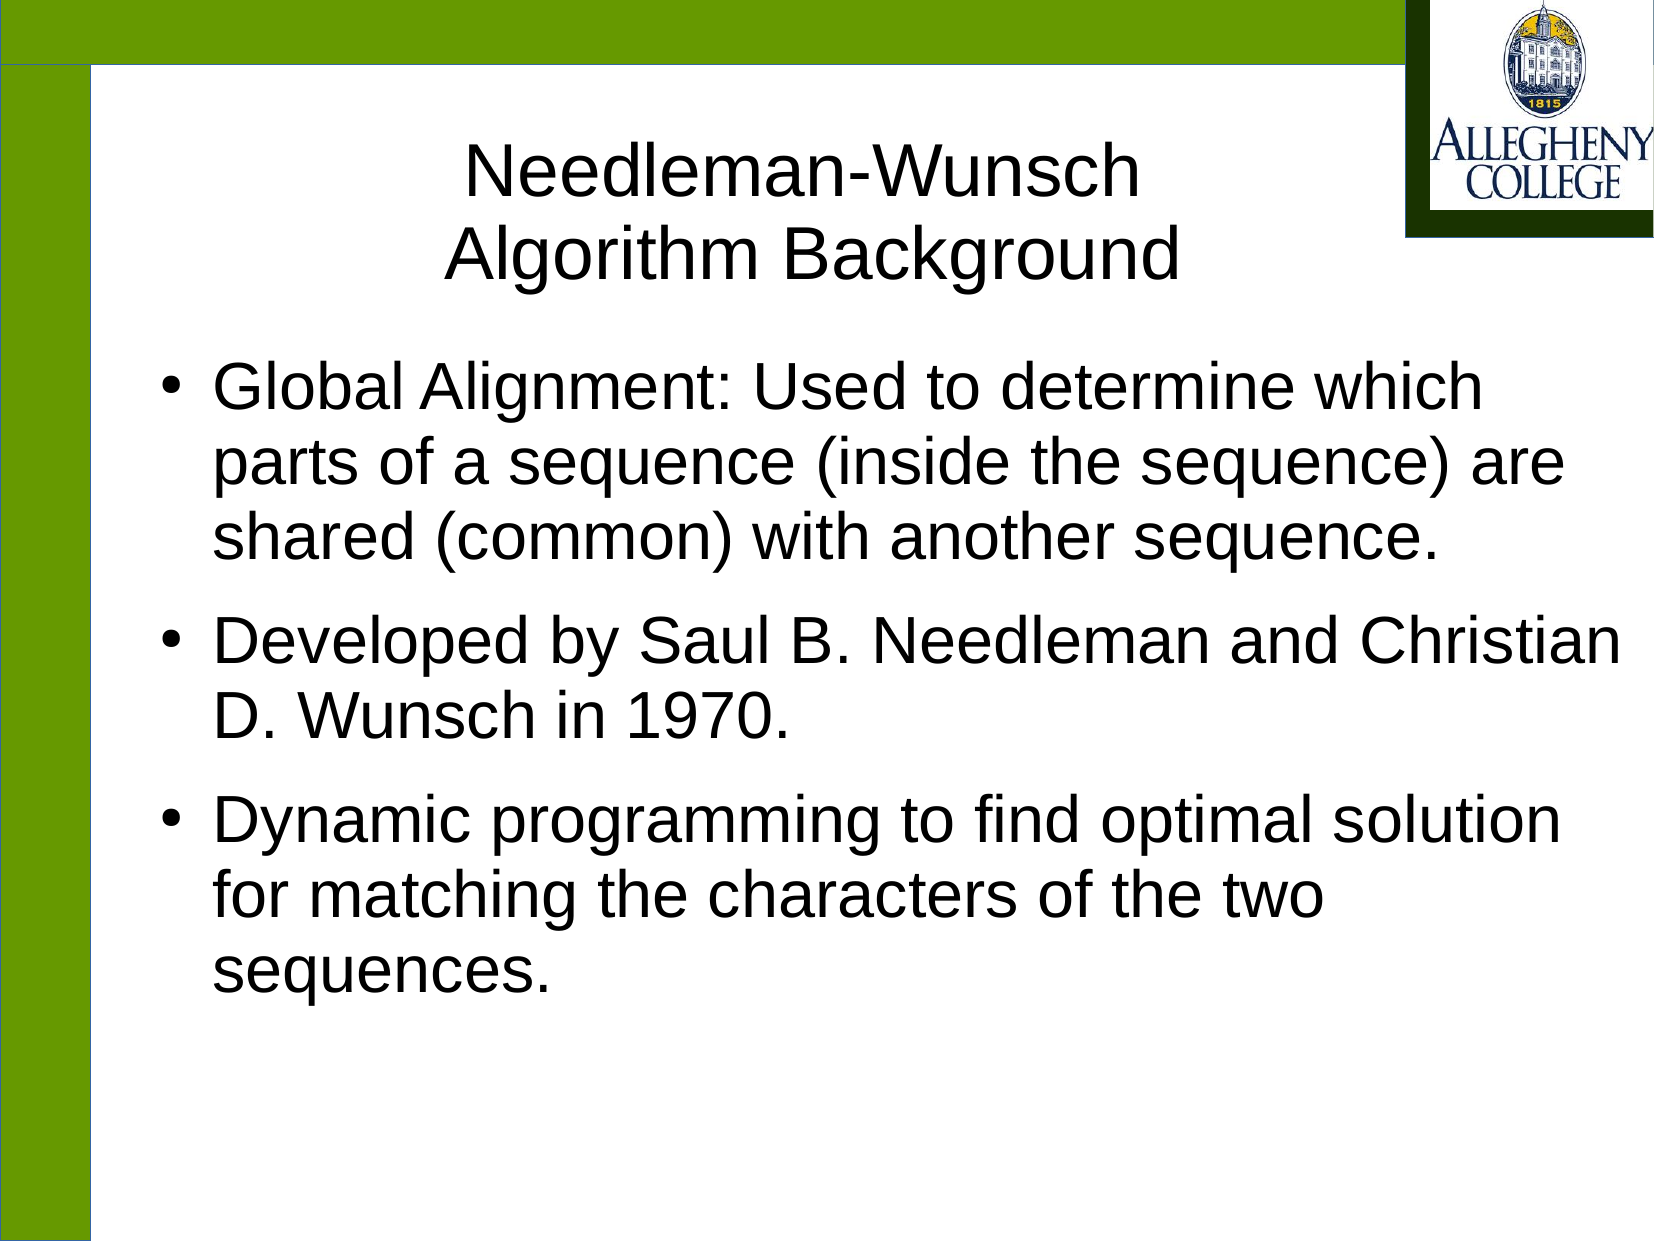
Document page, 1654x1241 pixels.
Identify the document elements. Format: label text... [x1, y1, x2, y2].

text_box [0, 0, 1654, 1241]
picture [1430, 0, 1654, 210]
title Needleman-Wunsch Algorithm Background [112, 108, 1515, 316]
list Global Alignment: Used to determine which parts of a sequence (inside the sequence) are shared (common) with another sequence. Developed by Saul B. Needleman and Christian D. Wunsch in 1970. Dynamic programming to find optimal solution for matching the characters of the two sequences. [141, 349, 1630, 1069]
